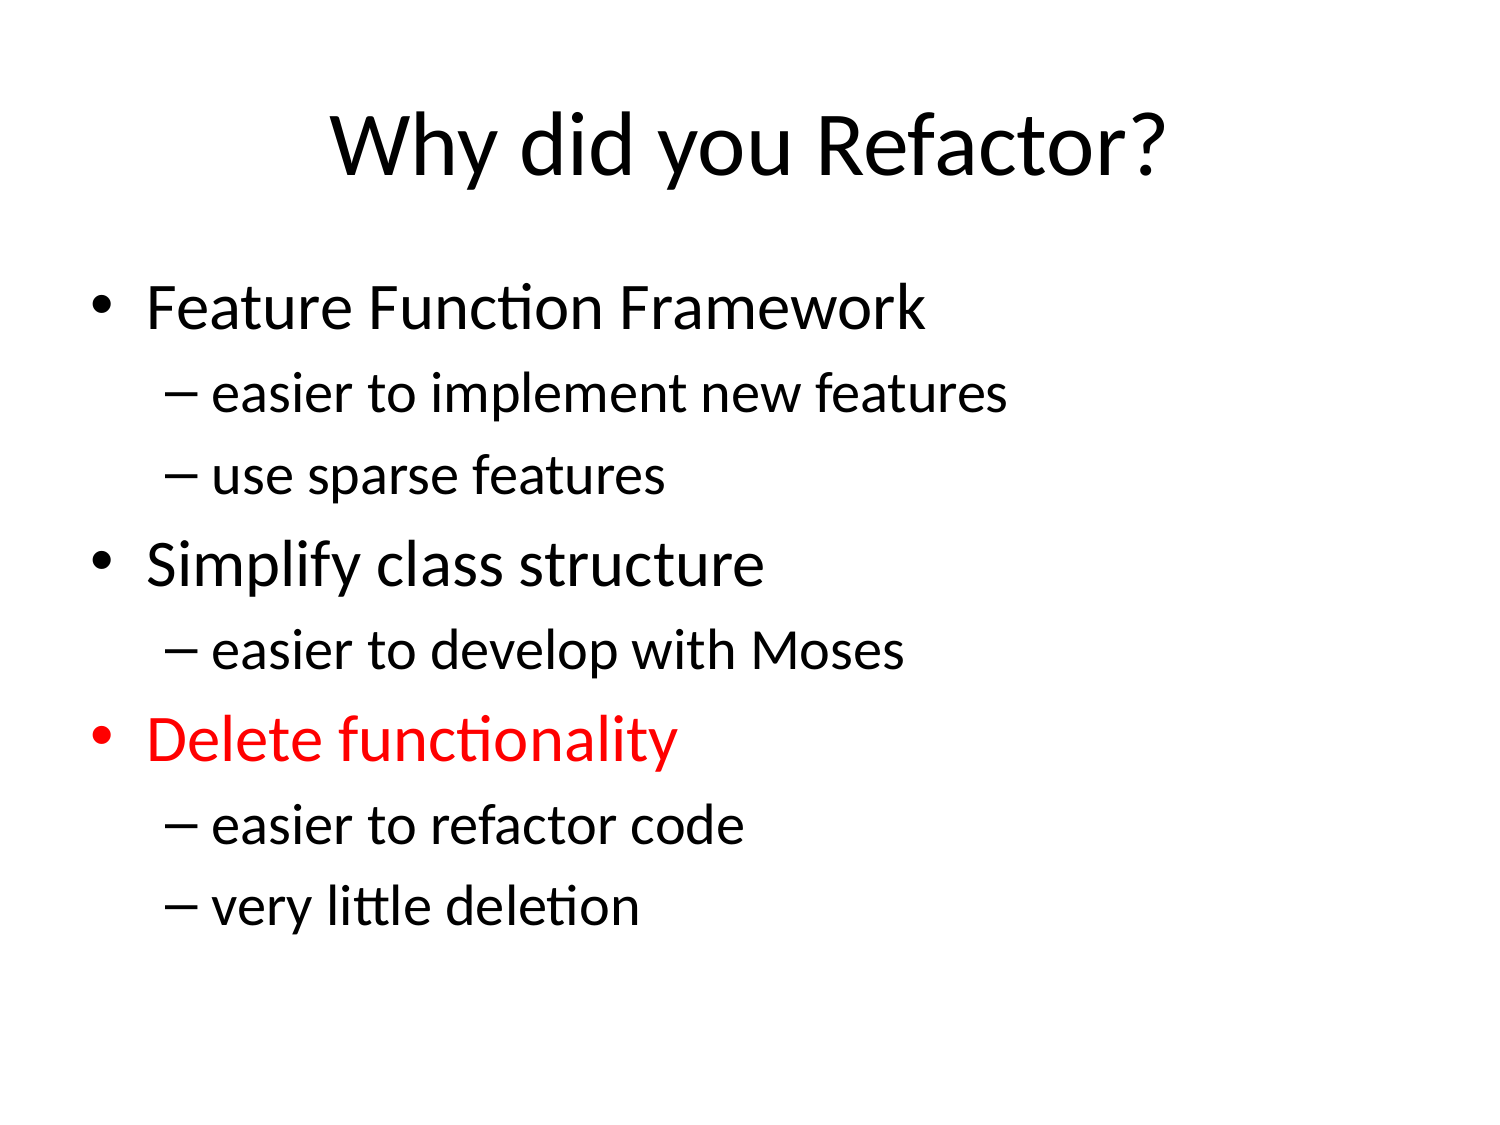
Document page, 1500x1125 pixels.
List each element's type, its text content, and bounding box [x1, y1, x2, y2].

title Why did you Refactor? [75, 45, 1425, 233]
list Feature Function Framework easier to implement new features use sparse features Simplify class structure easier to develop with Moses Delete functionality easier to refactor code very little deletion [75, 255, 1425, 1083]
